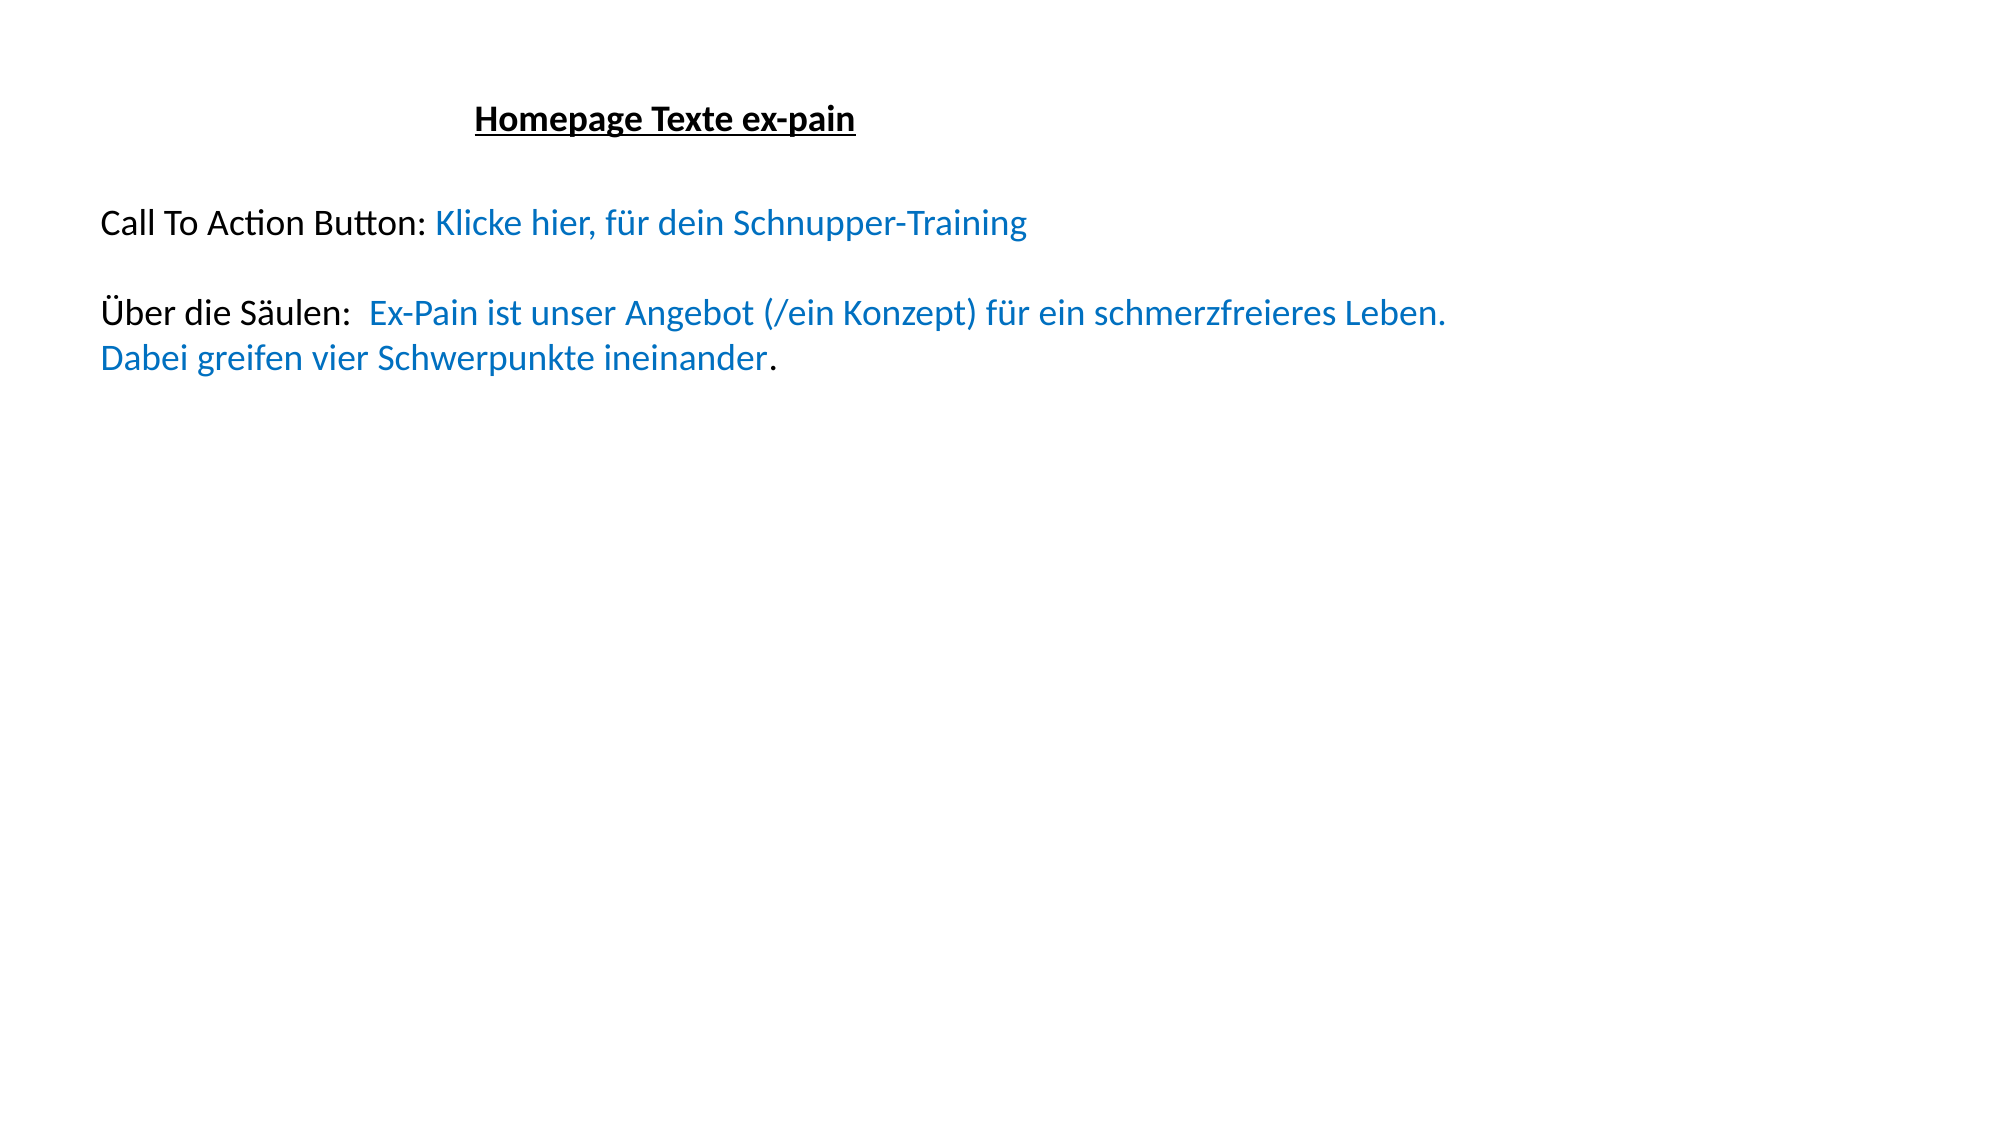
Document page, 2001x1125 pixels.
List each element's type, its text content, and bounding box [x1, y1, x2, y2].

text_box Call To Action Button: Klicke hier, für dein Schnupper-Training Über die Säulen: Ex-Pain ist unser Angebot (/ein Konzept) für ein schmerzfreieres Leben. Dabei greifen vier Schwerpunkte ineinander. [85, 190, 1928, 431]
text_box Homepage Texte ex-pain [459, 86, 1500, 147]
